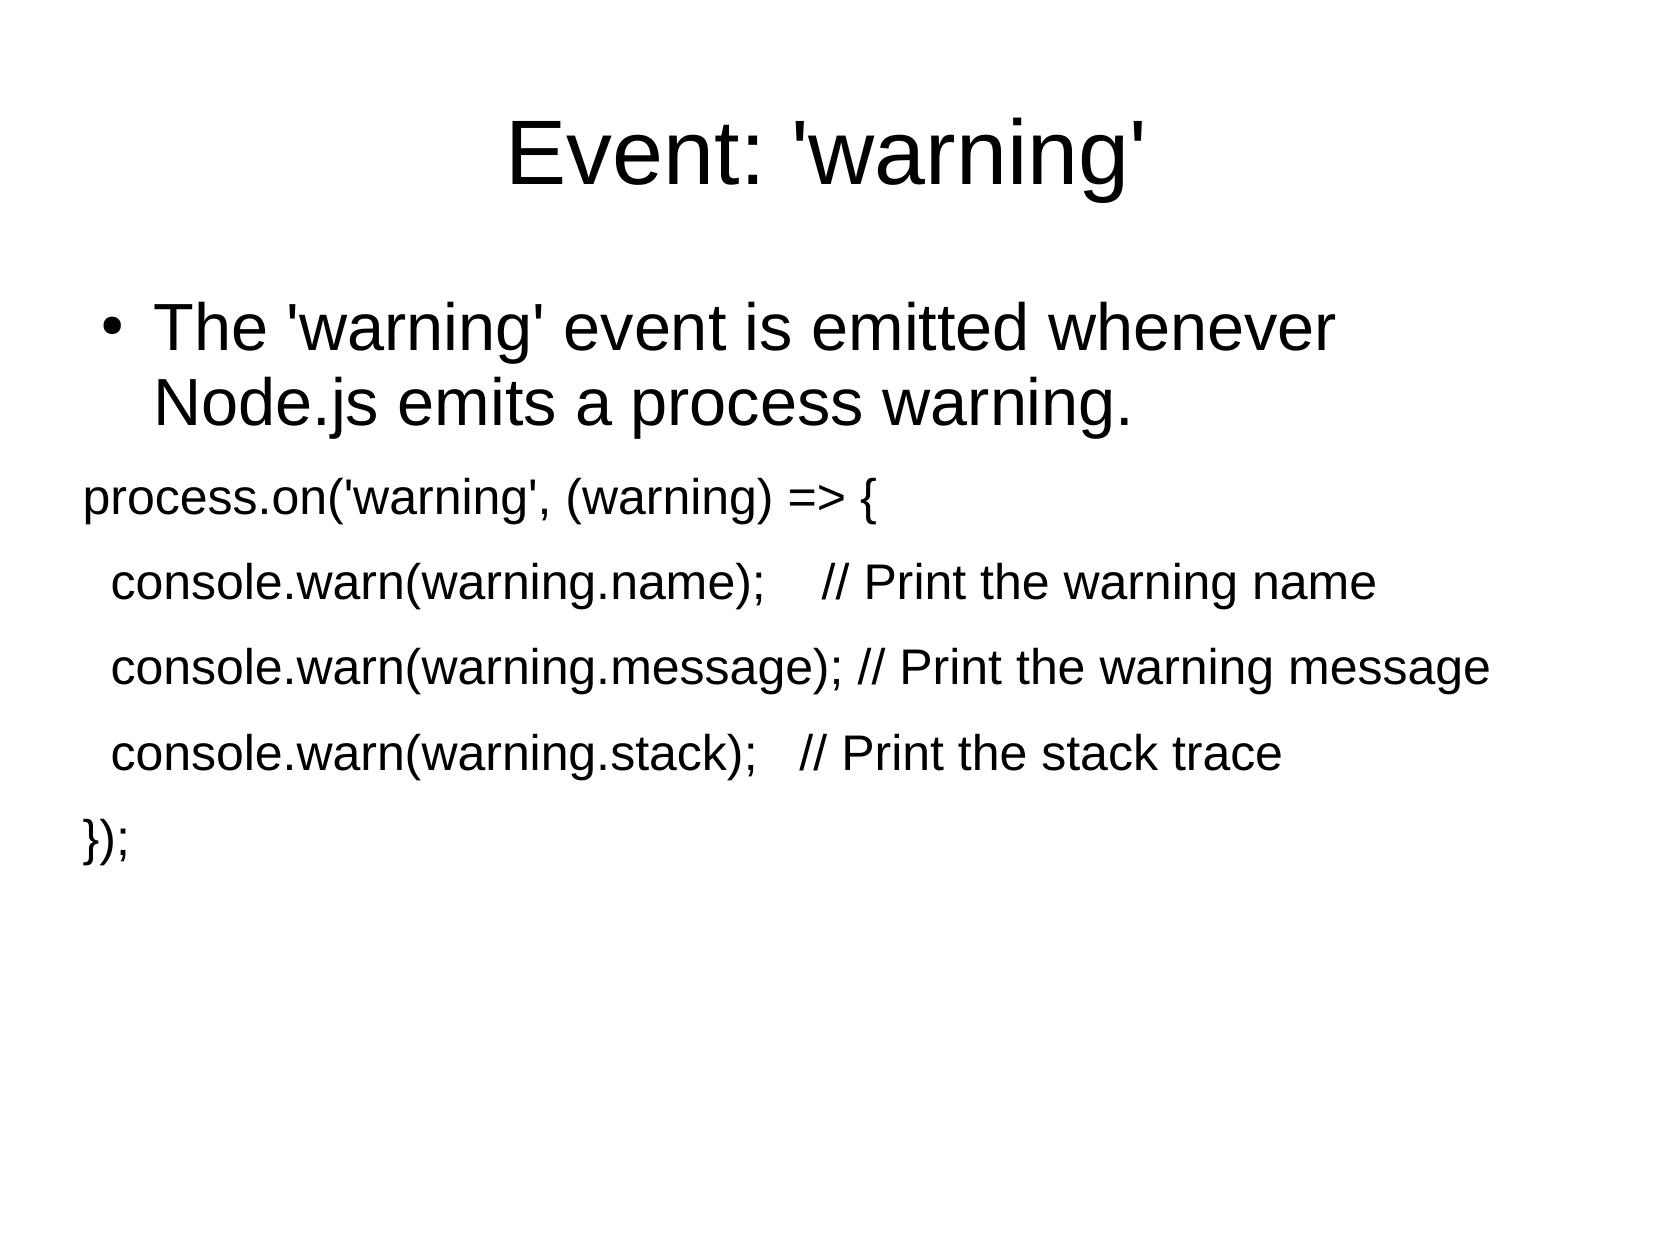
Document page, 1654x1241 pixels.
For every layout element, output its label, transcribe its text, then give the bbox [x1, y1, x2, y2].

list The 'warning' event is emitted whenever Node.js emits a process warning. process.on('warning', (warning) => { console.warn(warning.name); // Print the warning name console.warn(warning.message); // Print the warning message console.warn(warning.stack); // Print the stack trace }); [82, 290, 1571, 1010]
title Event: 'warning' [82, 49, 1571, 257]
